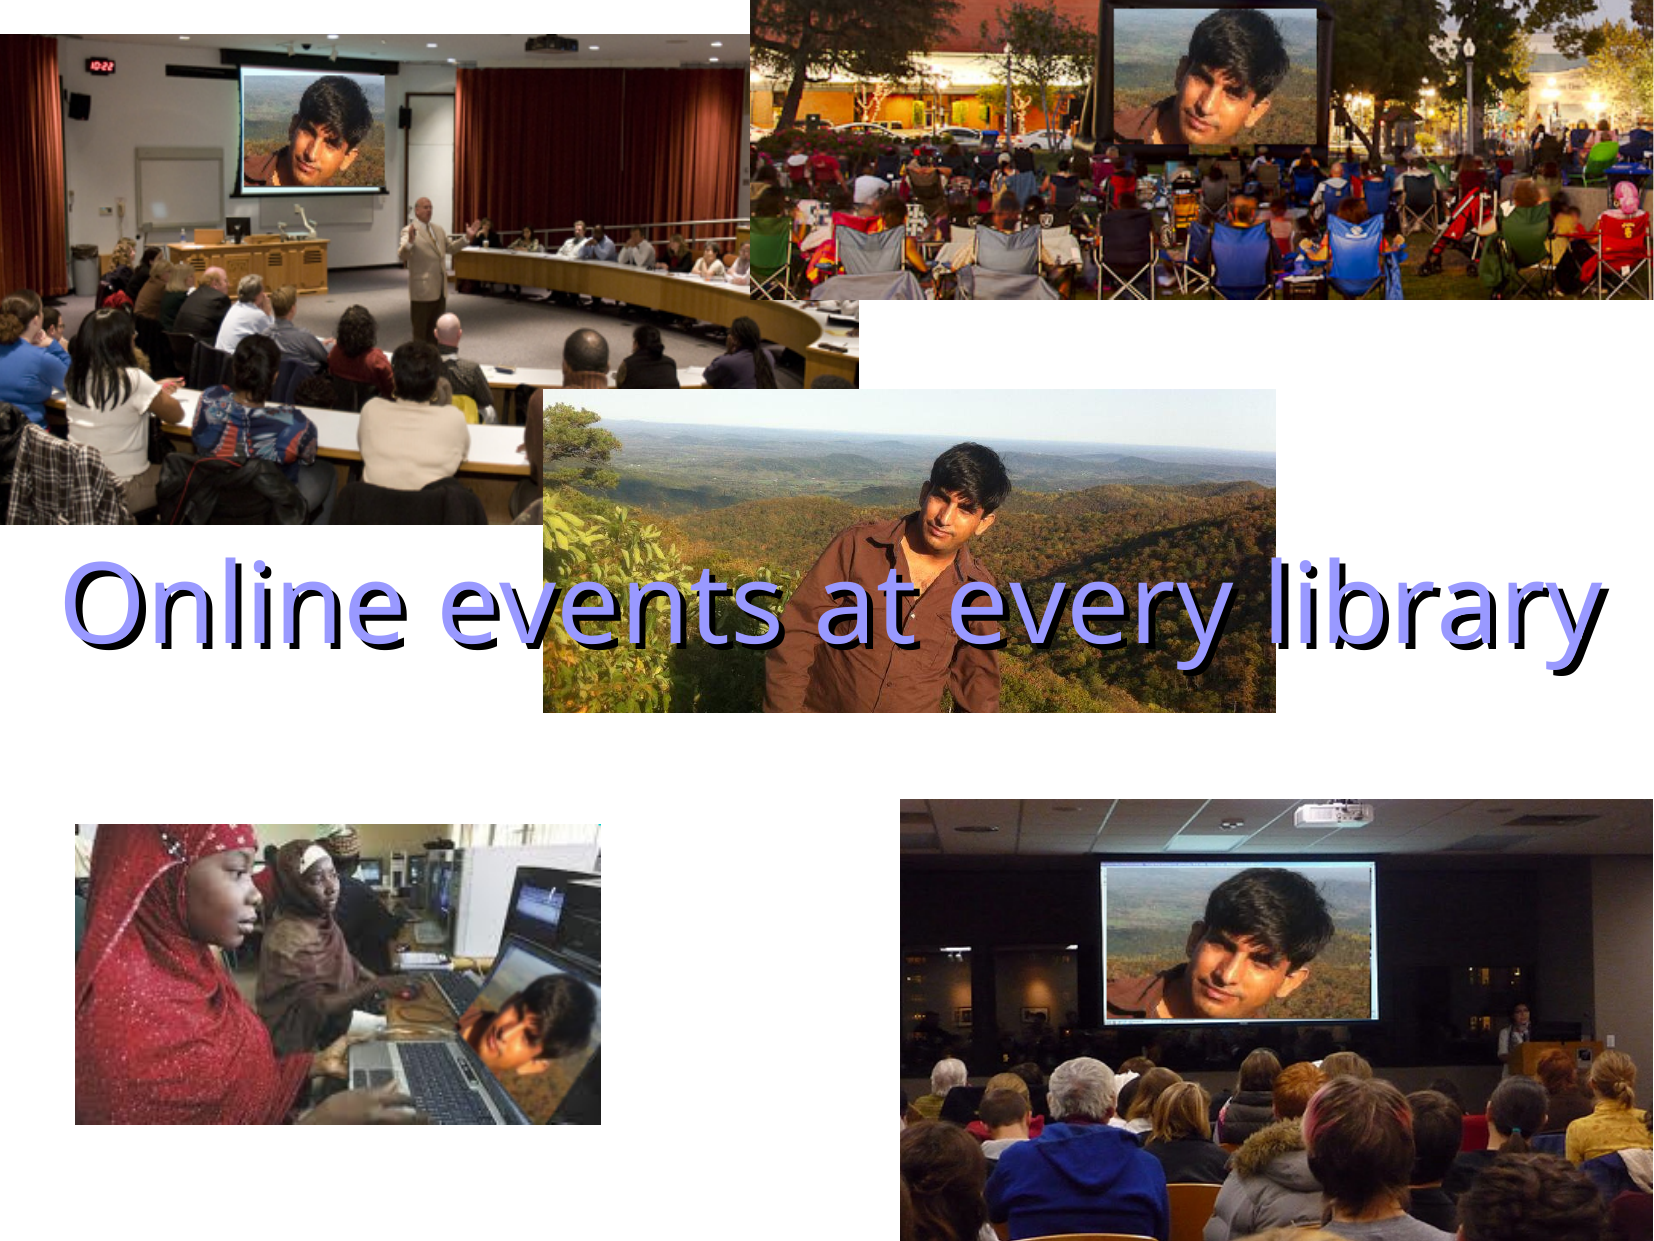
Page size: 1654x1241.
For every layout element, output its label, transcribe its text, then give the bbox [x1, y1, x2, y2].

text_box Online events at every library [0, 487, 1654, 713]
picture [75, 824, 601, 1126]
picture [900, 799, 1653, 1241]
picture [0, 0, 1654, 487]
